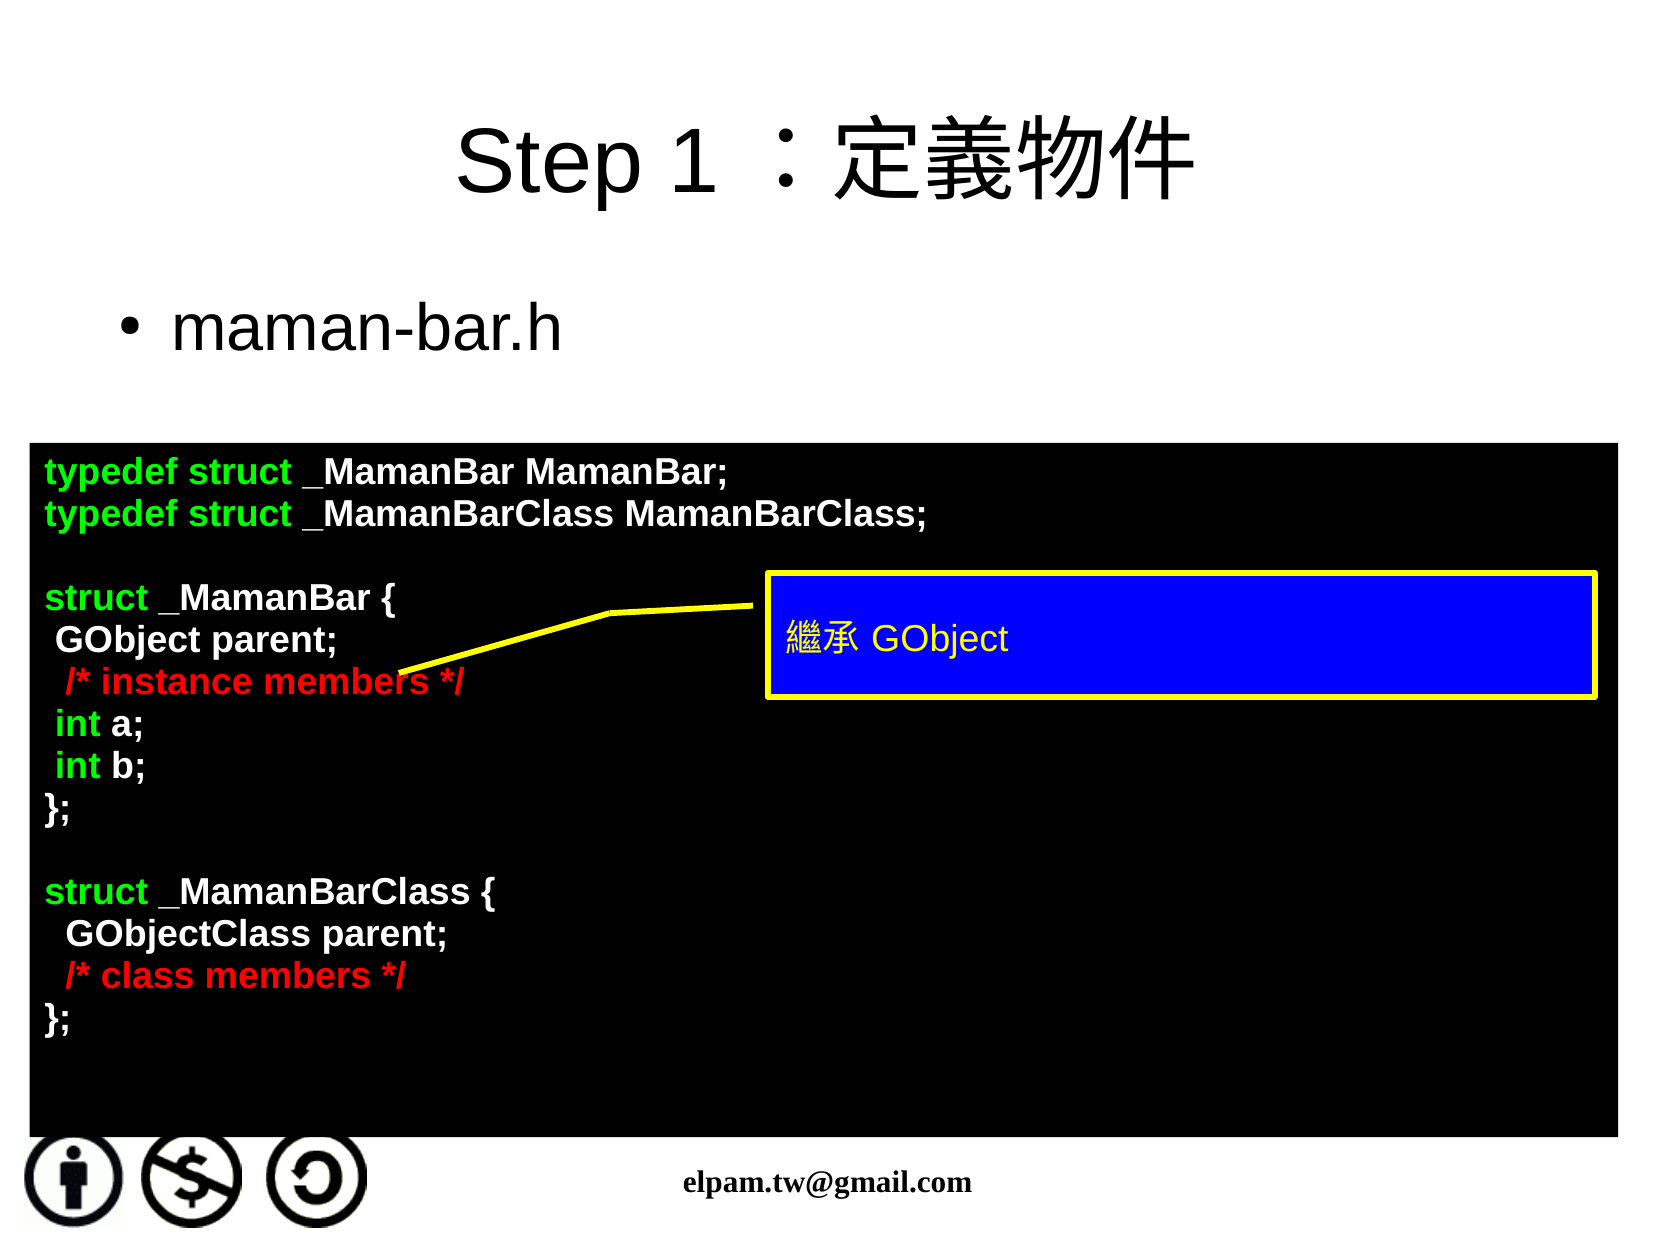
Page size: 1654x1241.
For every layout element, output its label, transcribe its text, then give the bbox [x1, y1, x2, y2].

text_box typedef struct _MamanBar MamanBar; typedef struct _MamanBarClass MamanBarClass; struct _MamanBar { GObject parent; /* instance members */ int a; int b; }; struct _MamanBarClass { GObjectClass parent; /* class members */ }; [29, 442, 1619, 1138]
picture [141, 1138, 242, 1228]
list maman-bar.h [82, 290, 1571, 442]
picture [23, 1127, 124, 1228]
title Step 1：定義物件 [82, 56, 1571, 250]
text_box 繼承GObject [768, 573, 1595, 697]
picture [266, 1138, 367, 1228]
